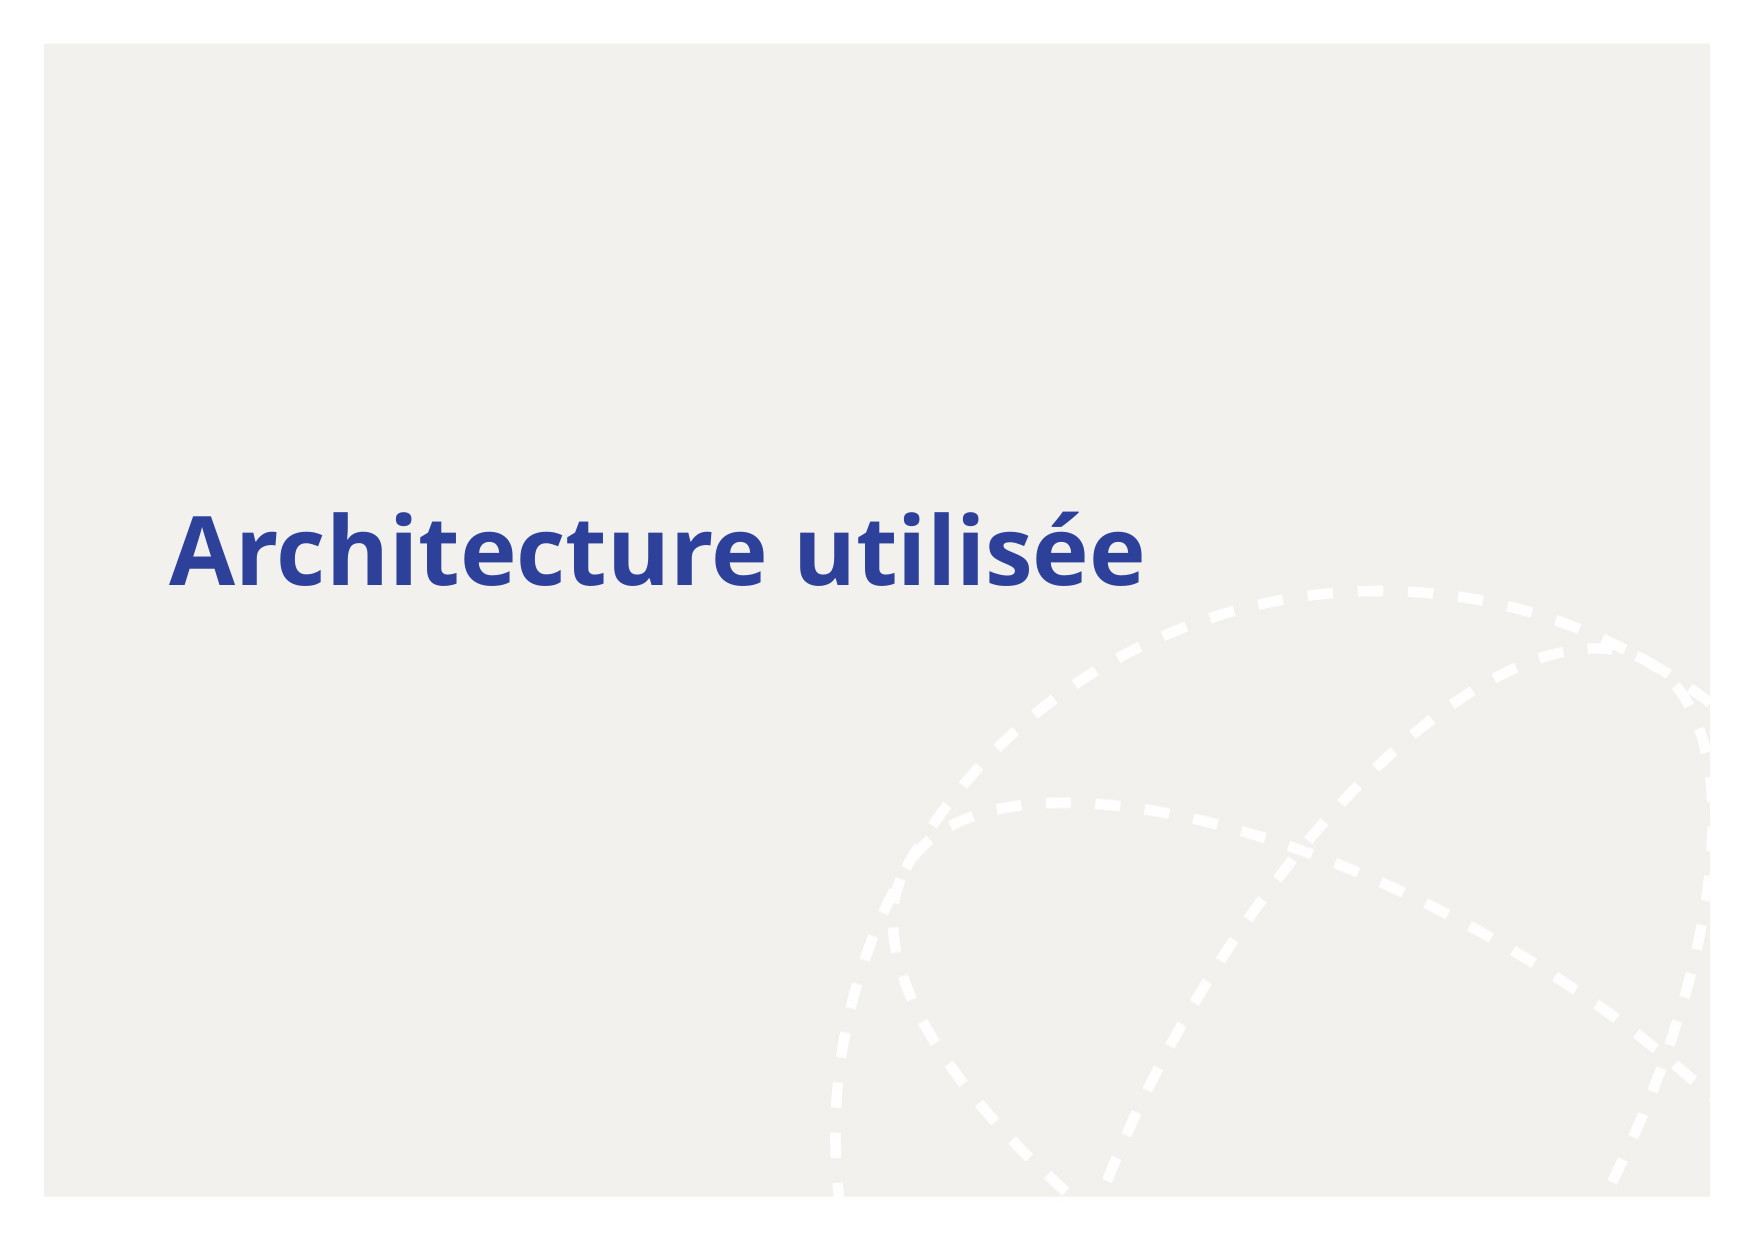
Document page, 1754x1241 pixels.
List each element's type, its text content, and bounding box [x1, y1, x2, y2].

picture [0, 0, 1754, 1241]
text_box Architecture utilisée [152, 421, 1642, 667]
